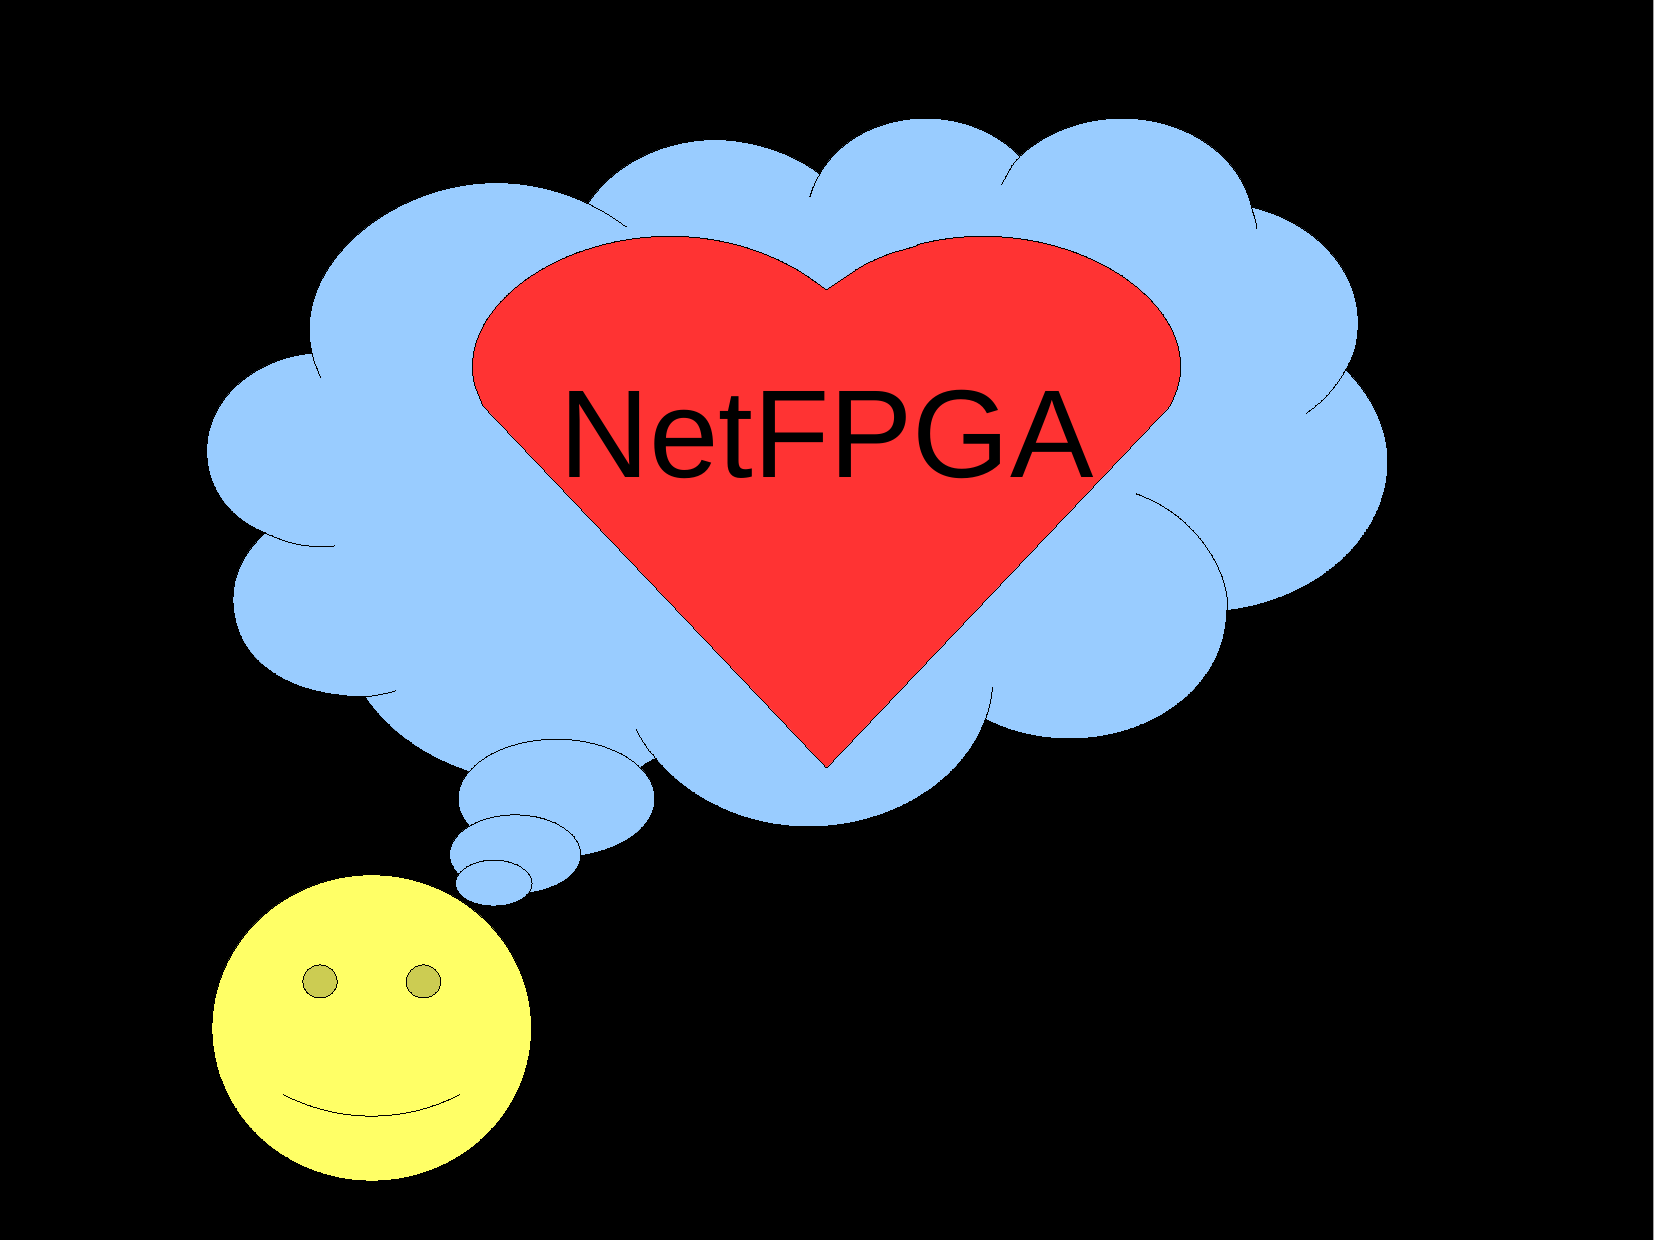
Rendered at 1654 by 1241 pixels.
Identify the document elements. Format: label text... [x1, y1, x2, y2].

text_box NetFPGA [472, 236, 1181, 768]
text_box [211, 874, 532, 1182]
text_box [206, 118, 1388, 907]
